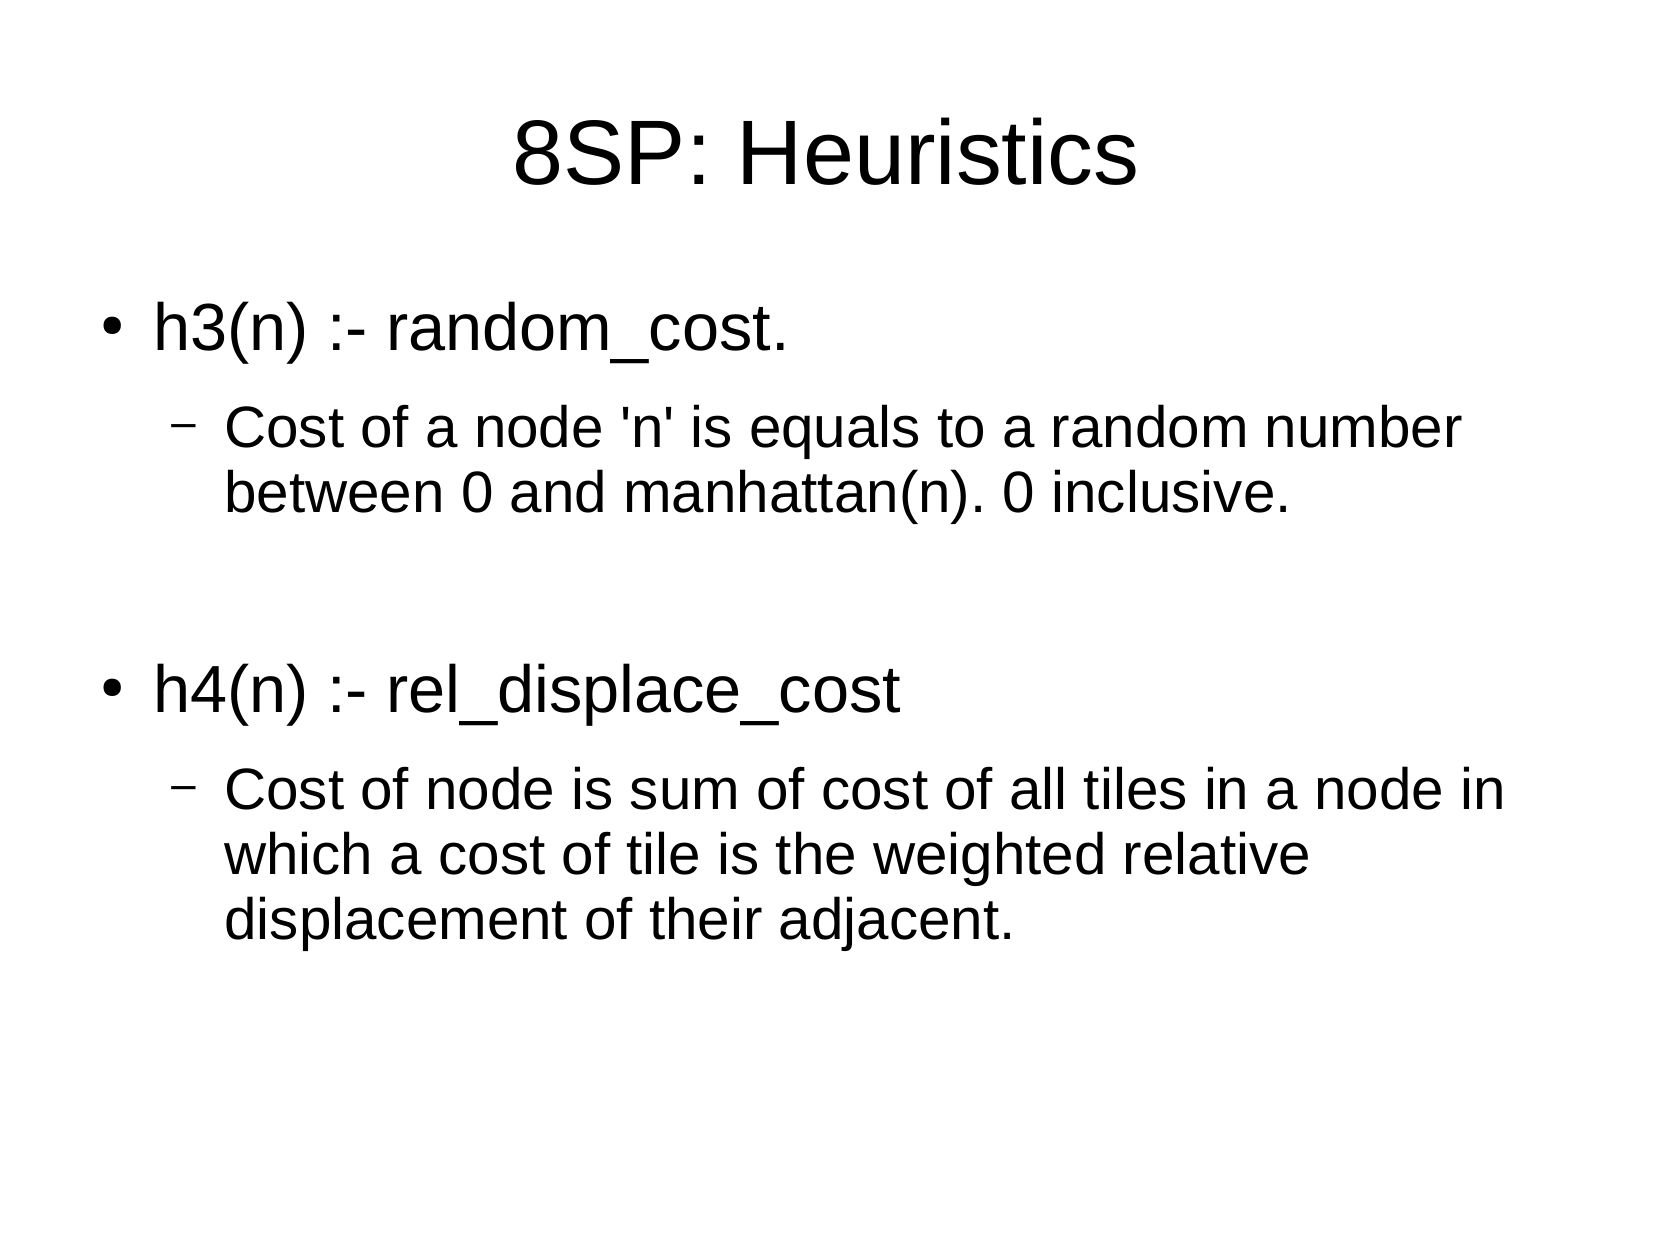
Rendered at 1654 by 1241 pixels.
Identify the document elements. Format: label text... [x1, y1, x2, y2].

title 8SP: Heuristics [82, 49, 1571, 257]
list h3(n) :- random_cost. Cost of a node 'n' is equals to a random number between 0 and manhattan(n). 0 inclusive. h4(n) :- rel_displace_cost Cost of node is sum of cost of all tiles in a node in which a cost of tile is the weighted relative displacement of their adjacent. [82, 290, 1538, 1010]
